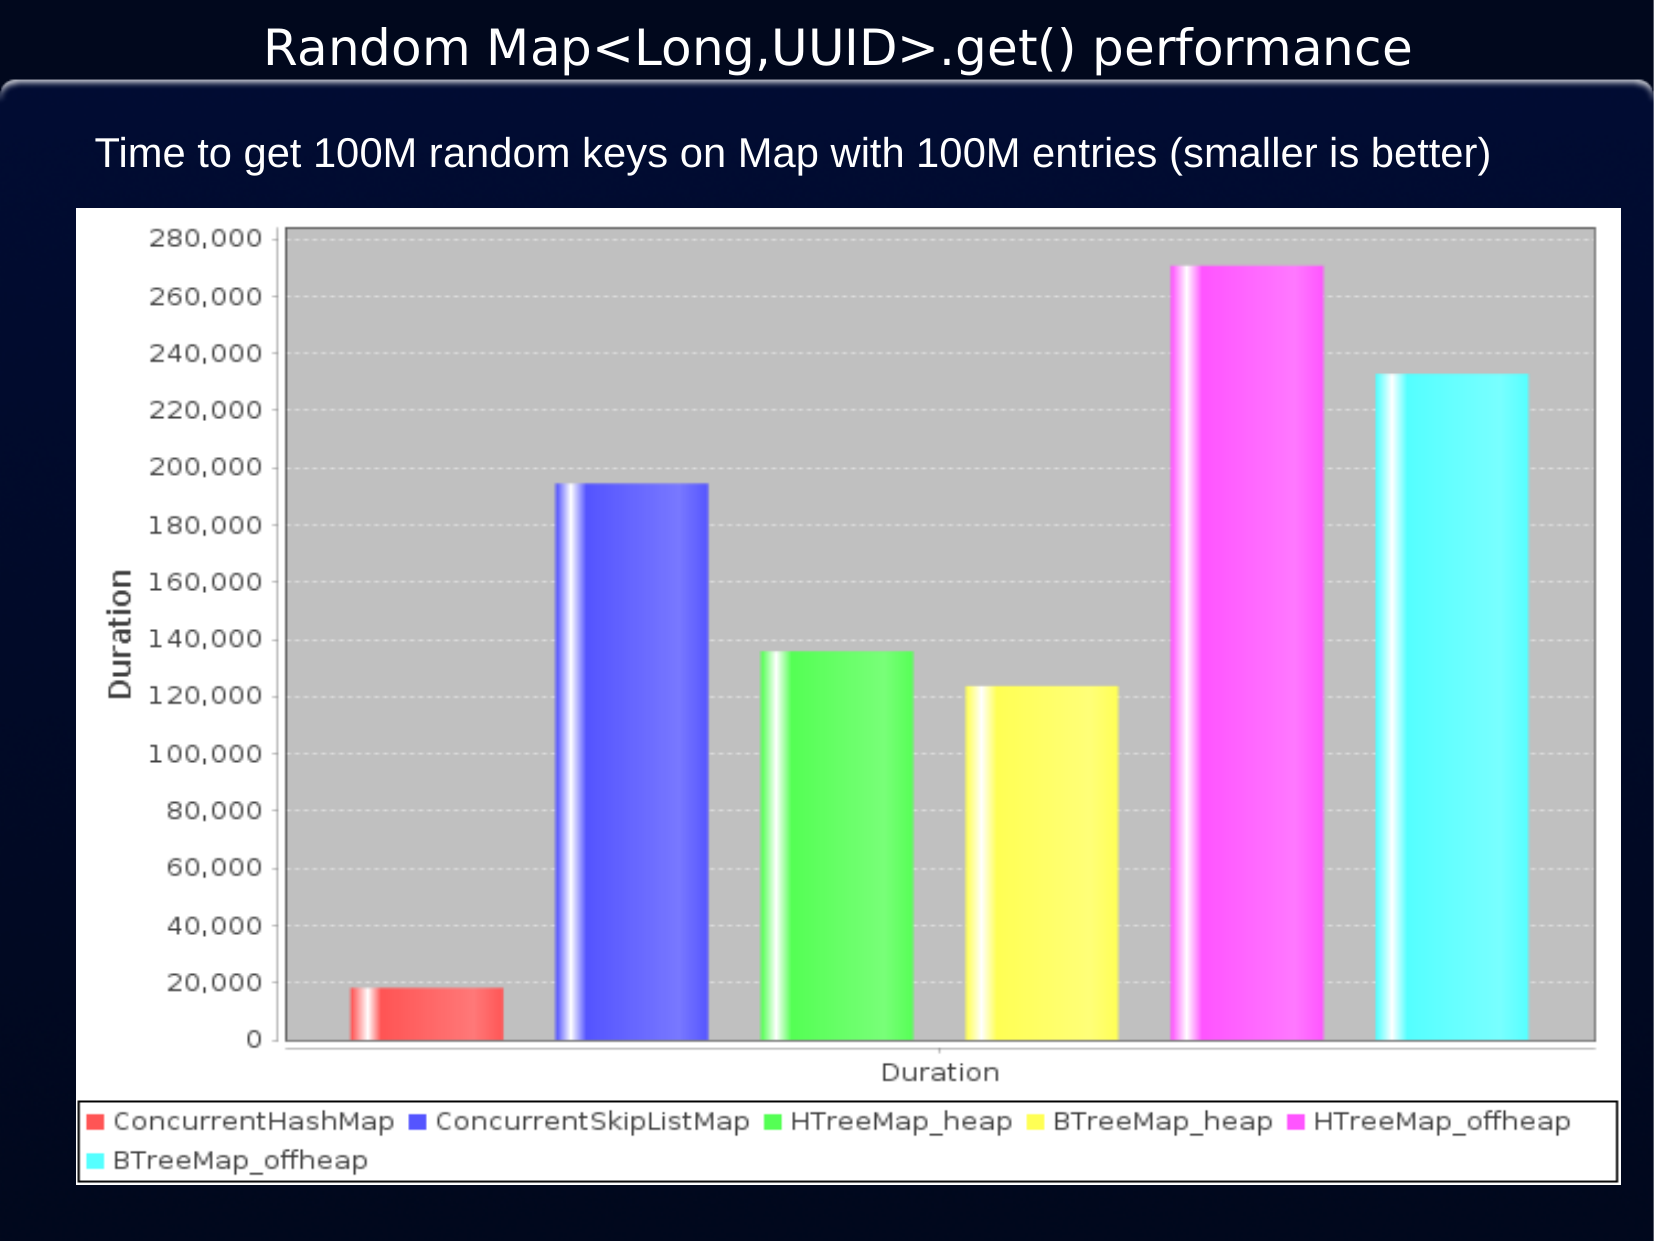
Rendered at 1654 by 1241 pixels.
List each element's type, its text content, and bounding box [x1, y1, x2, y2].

picture [0, 0, 1654, 1241]
title Random Map<Long,UUID>.get() performance [94, 13, 1583, 83]
list Time to get 100M random keys on Map with 100M entries (smaller is better) [94, 129, 1583, 208]
